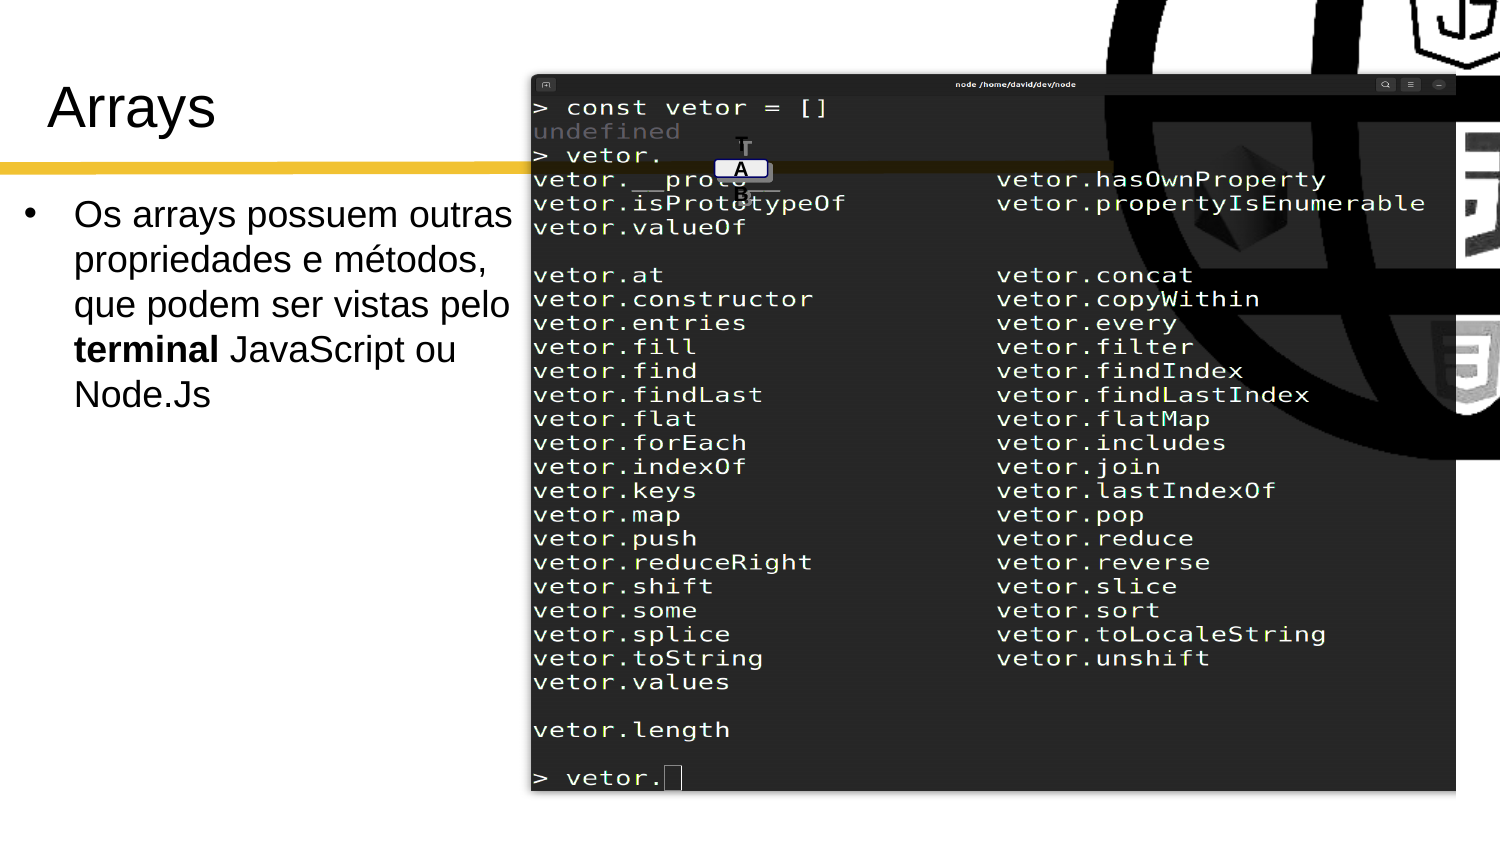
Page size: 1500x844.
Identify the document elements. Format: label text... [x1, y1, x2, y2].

picture [516, 0, 1500, 803]
text_box Os arrays possuem outras propriedades e métodos, que podem ser vistas pelo terminal JavaScript ou Node.Js [2, 182, 575, 419]
text_box Arrays [32, 33, 823, 175]
text_box TAB [714, 159, 768, 178]
